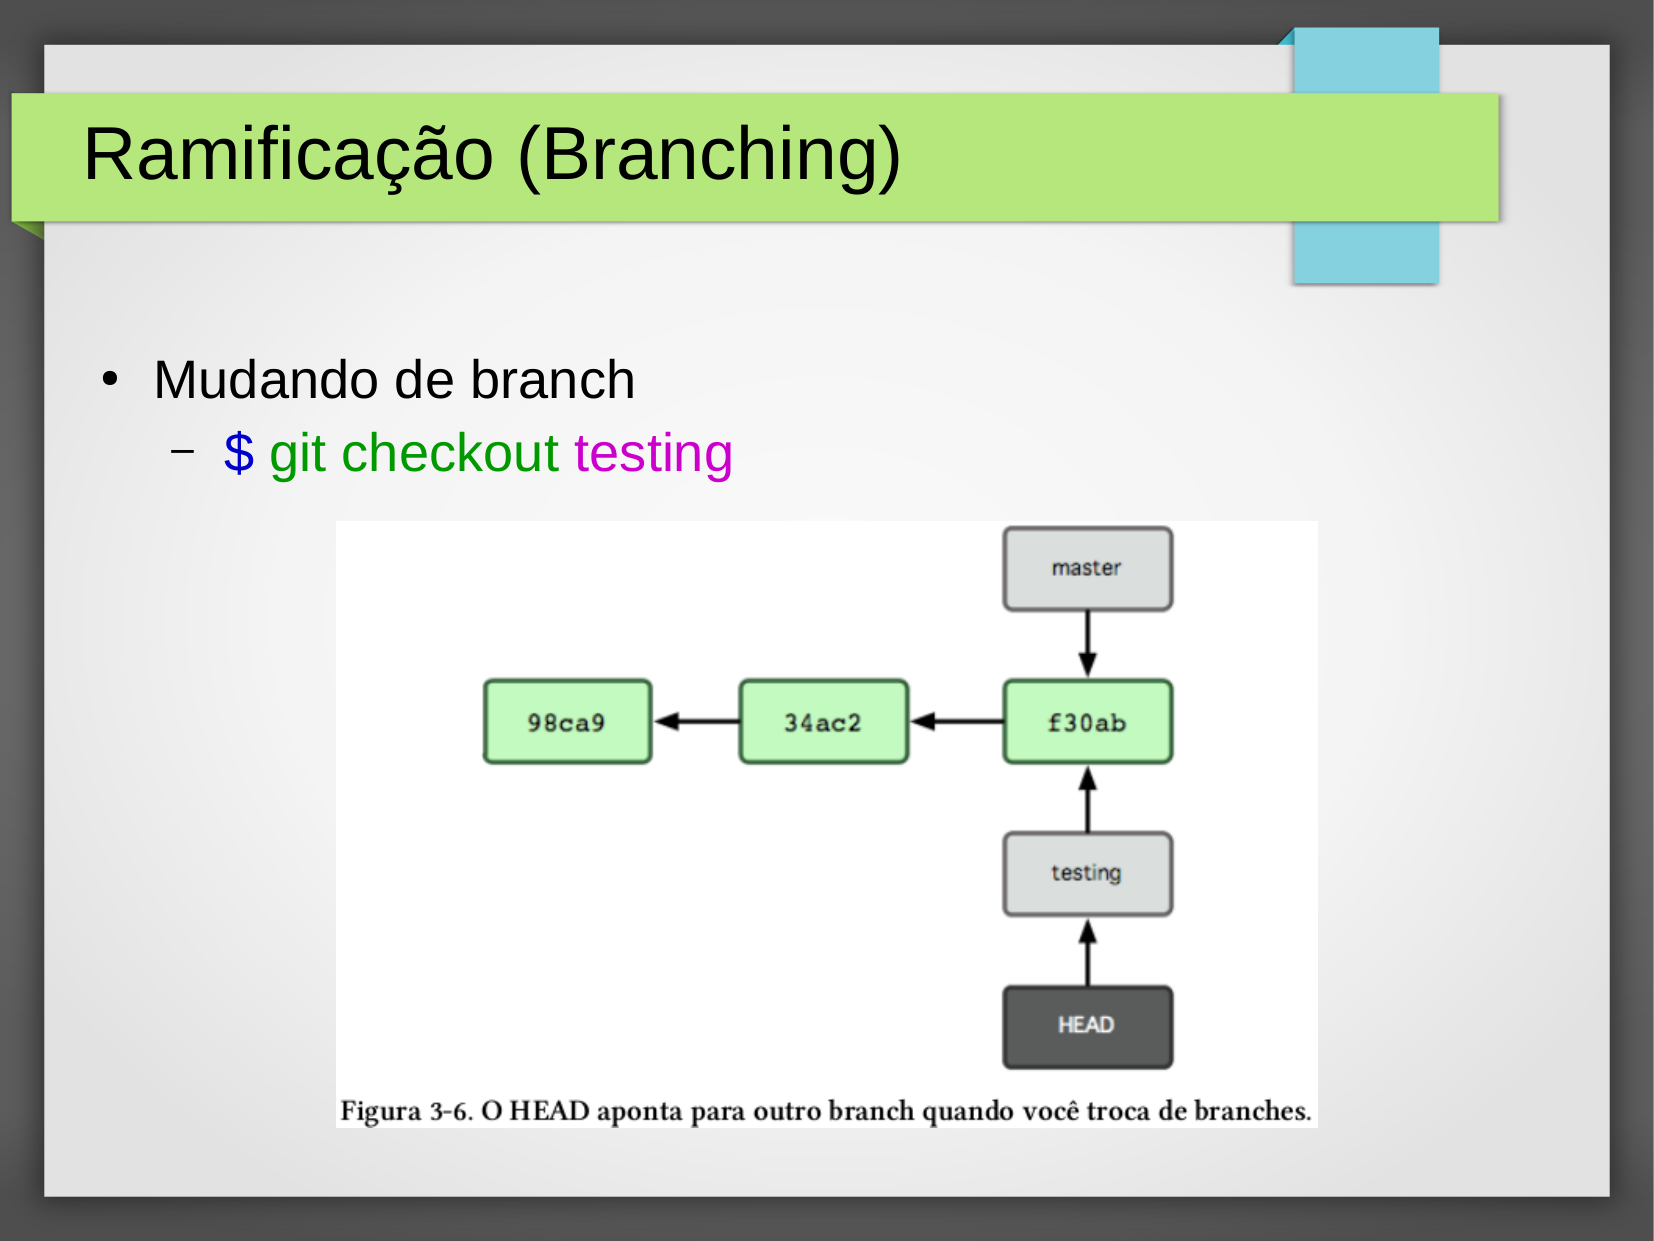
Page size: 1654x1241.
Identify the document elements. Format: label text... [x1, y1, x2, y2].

list Mudando de branch $ git checkout testing [82, 342, 1571, 491]
title Ramificação (Branching) [82, 94, 1264, 213]
picture [0, 0, 1654, 1241]
